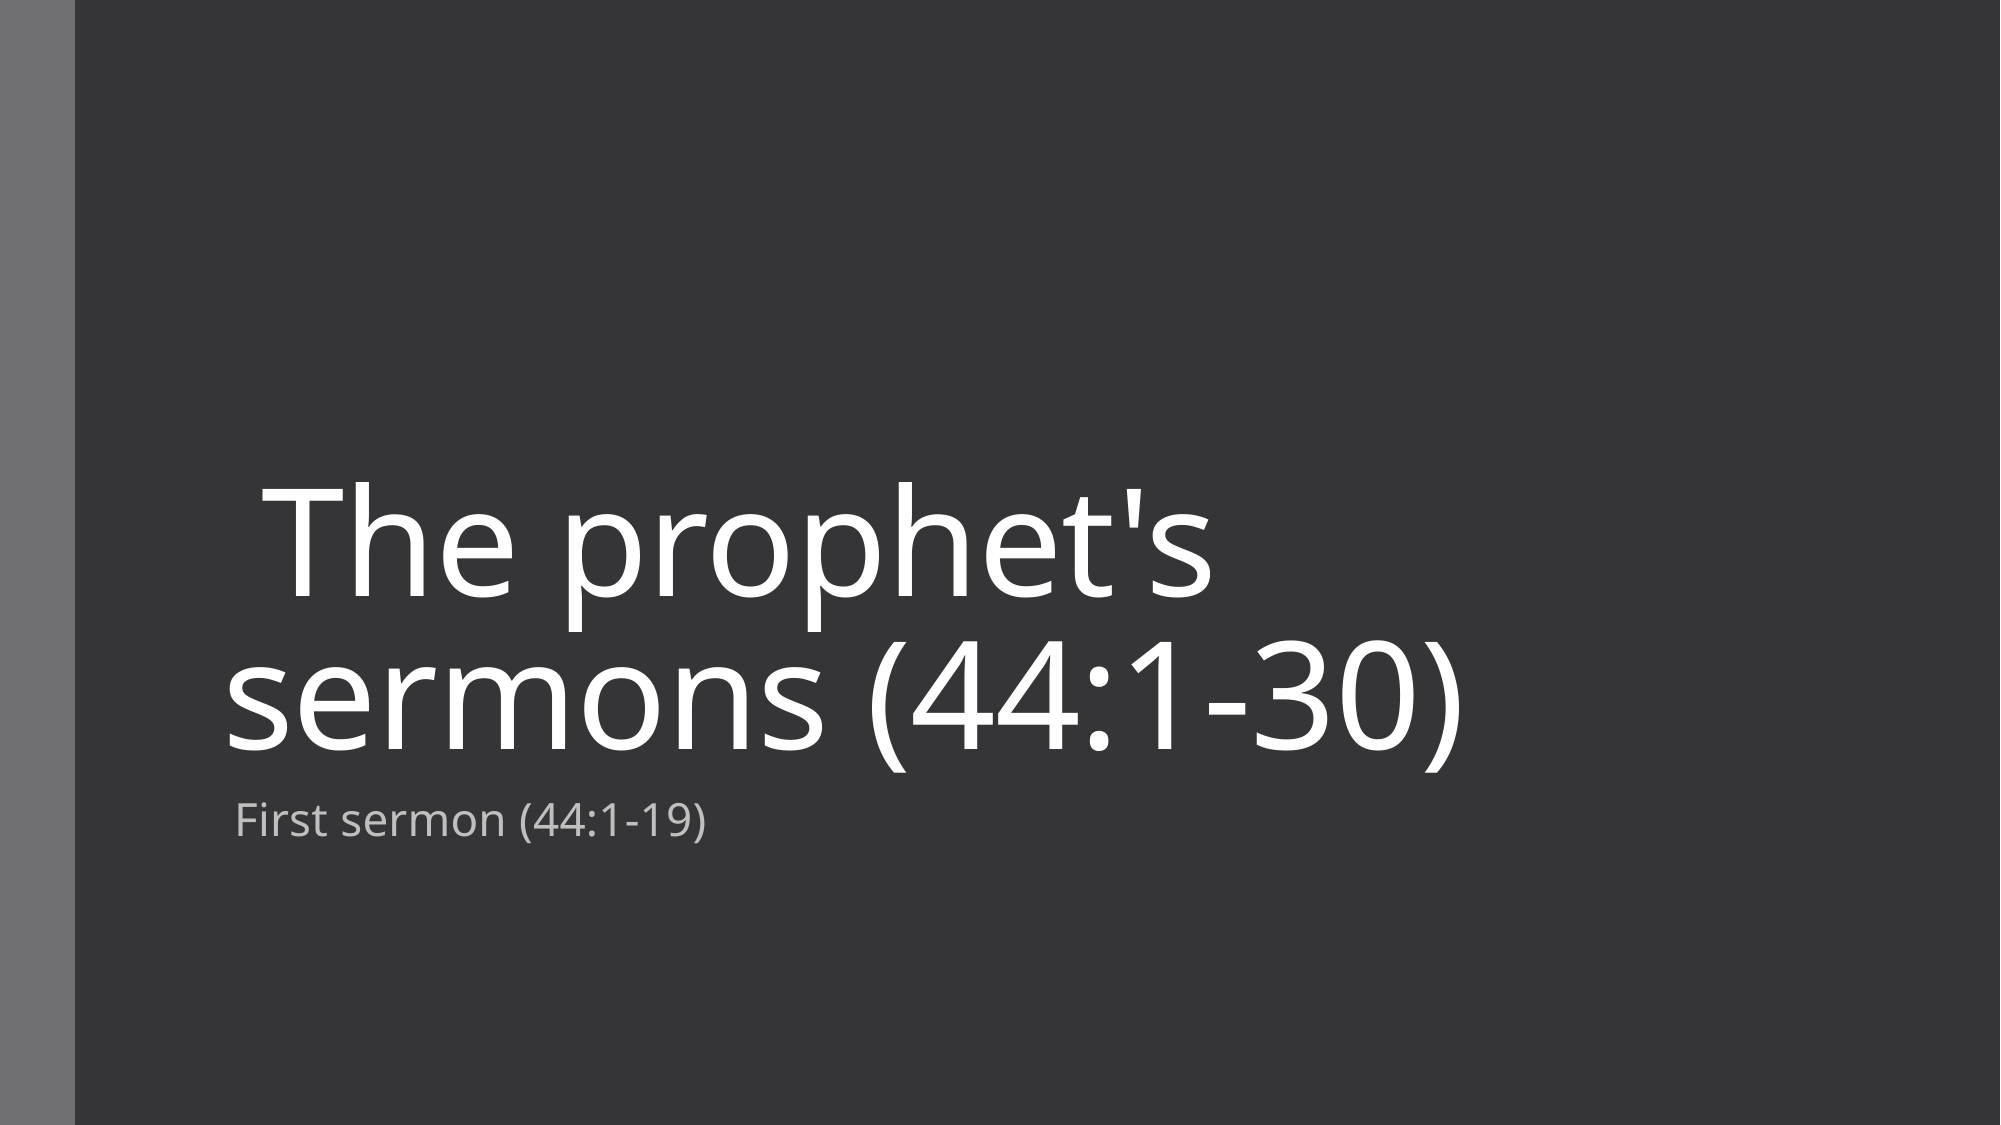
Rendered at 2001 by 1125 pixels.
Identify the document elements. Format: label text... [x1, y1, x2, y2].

subtitle First sermon (44:1-19) [206, 787, 1752, 1066]
title The prophet's sermons (44:1-30) [206, 124, 1752, 787]
